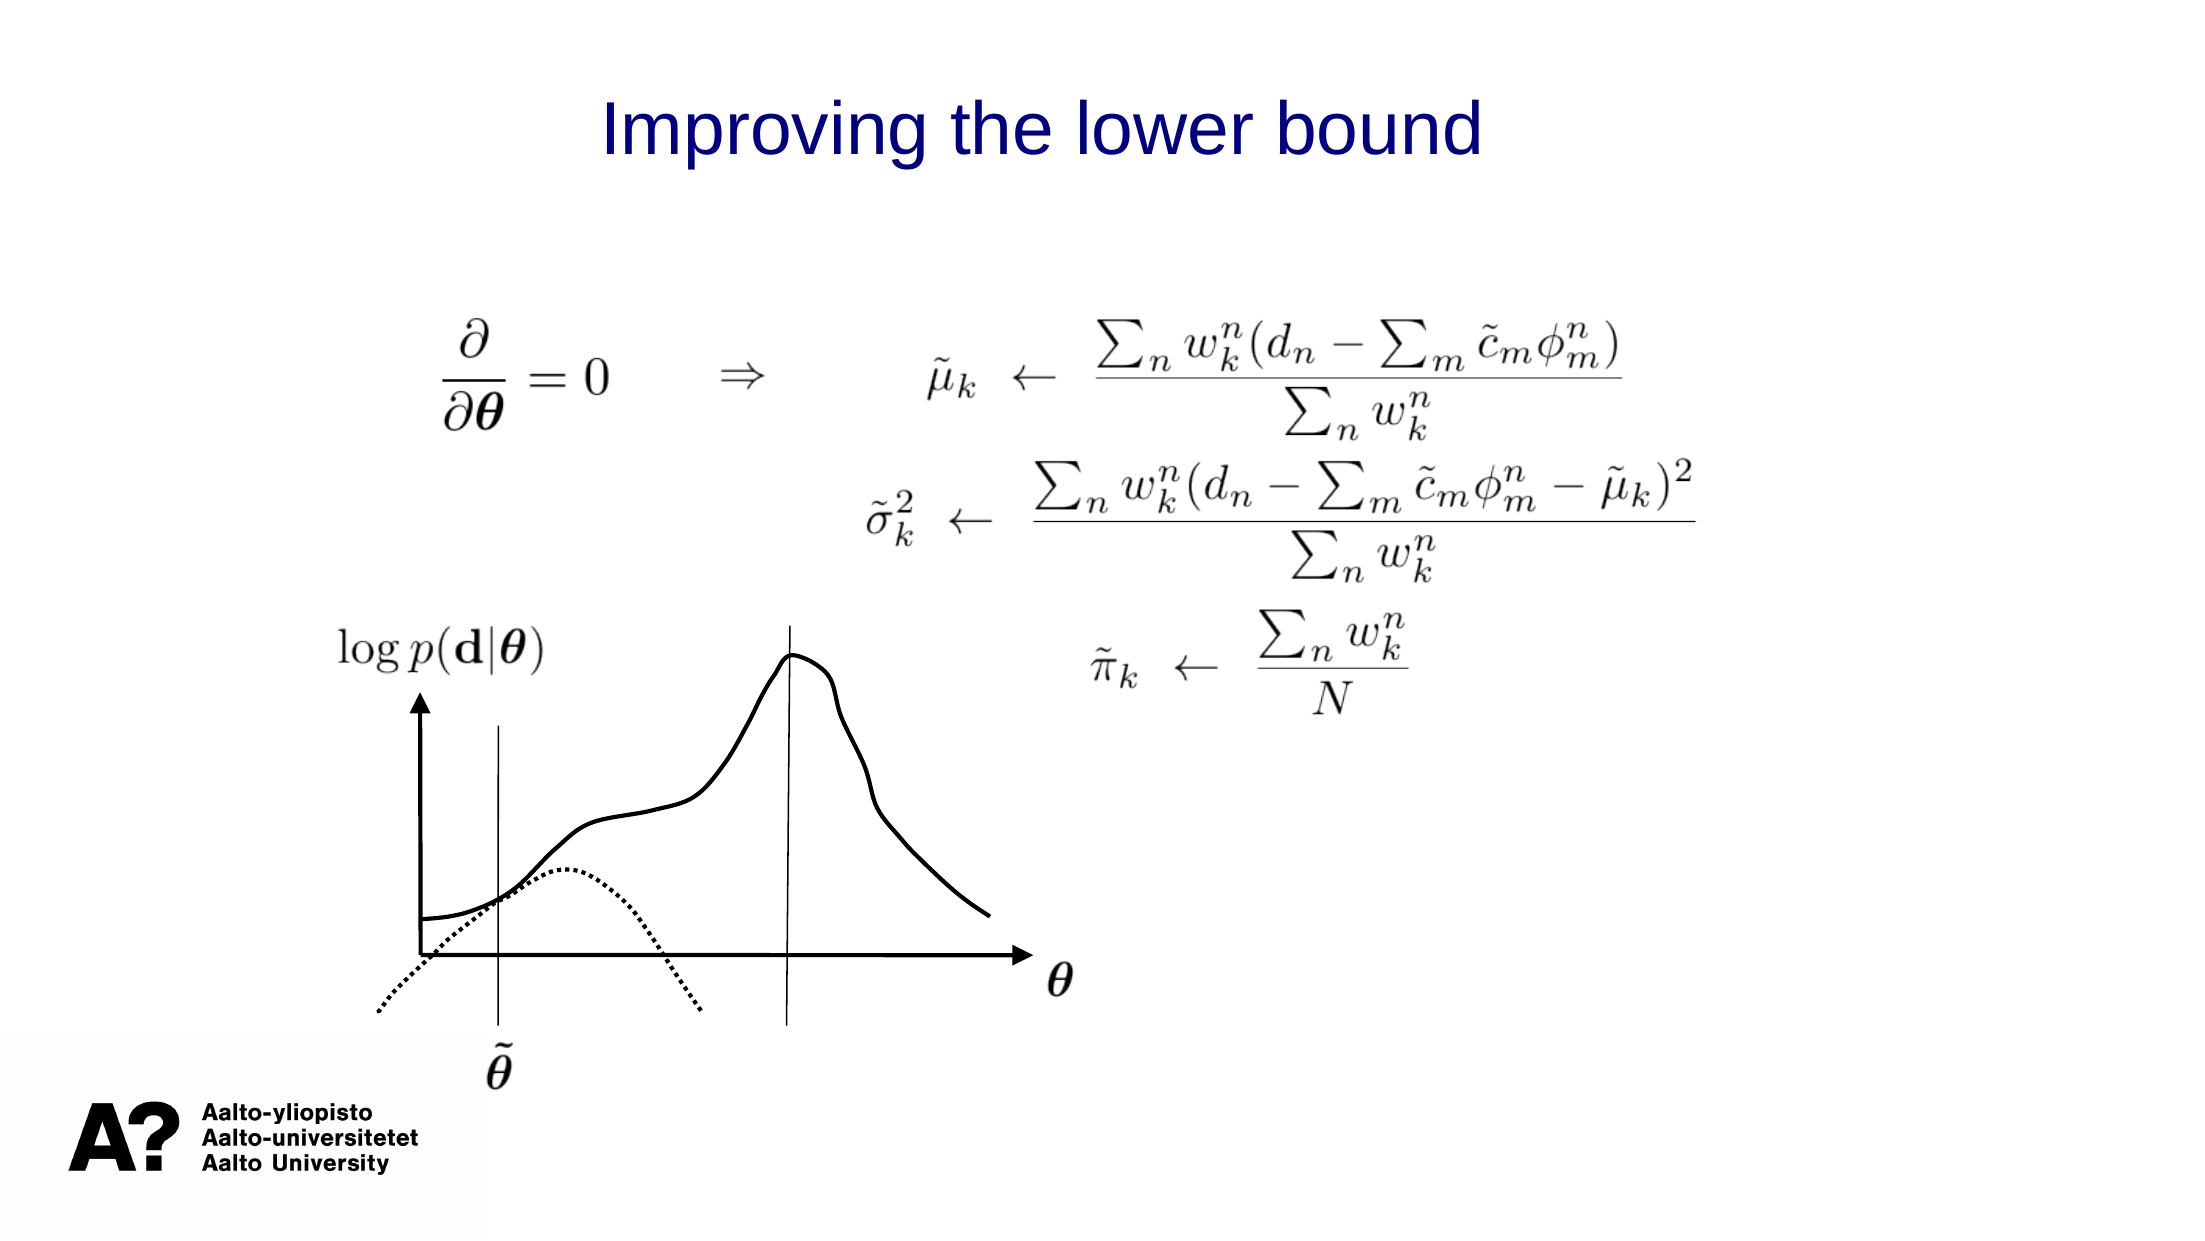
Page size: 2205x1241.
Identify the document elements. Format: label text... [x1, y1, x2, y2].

picture [1061, 597, 1426, 718]
picture [845, 447, 1713, 595]
picture [907, 310, 1638, 445]
picture [0, 1031, 524, 1239]
picture [687, 347, 782, 401]
picture [314, 614, 556, 687]
picture [428, 313, 626, 443]
picture [1014, 939, 1087, 1014]
title Improving the lower bound [386, 65, 1699, 179]
